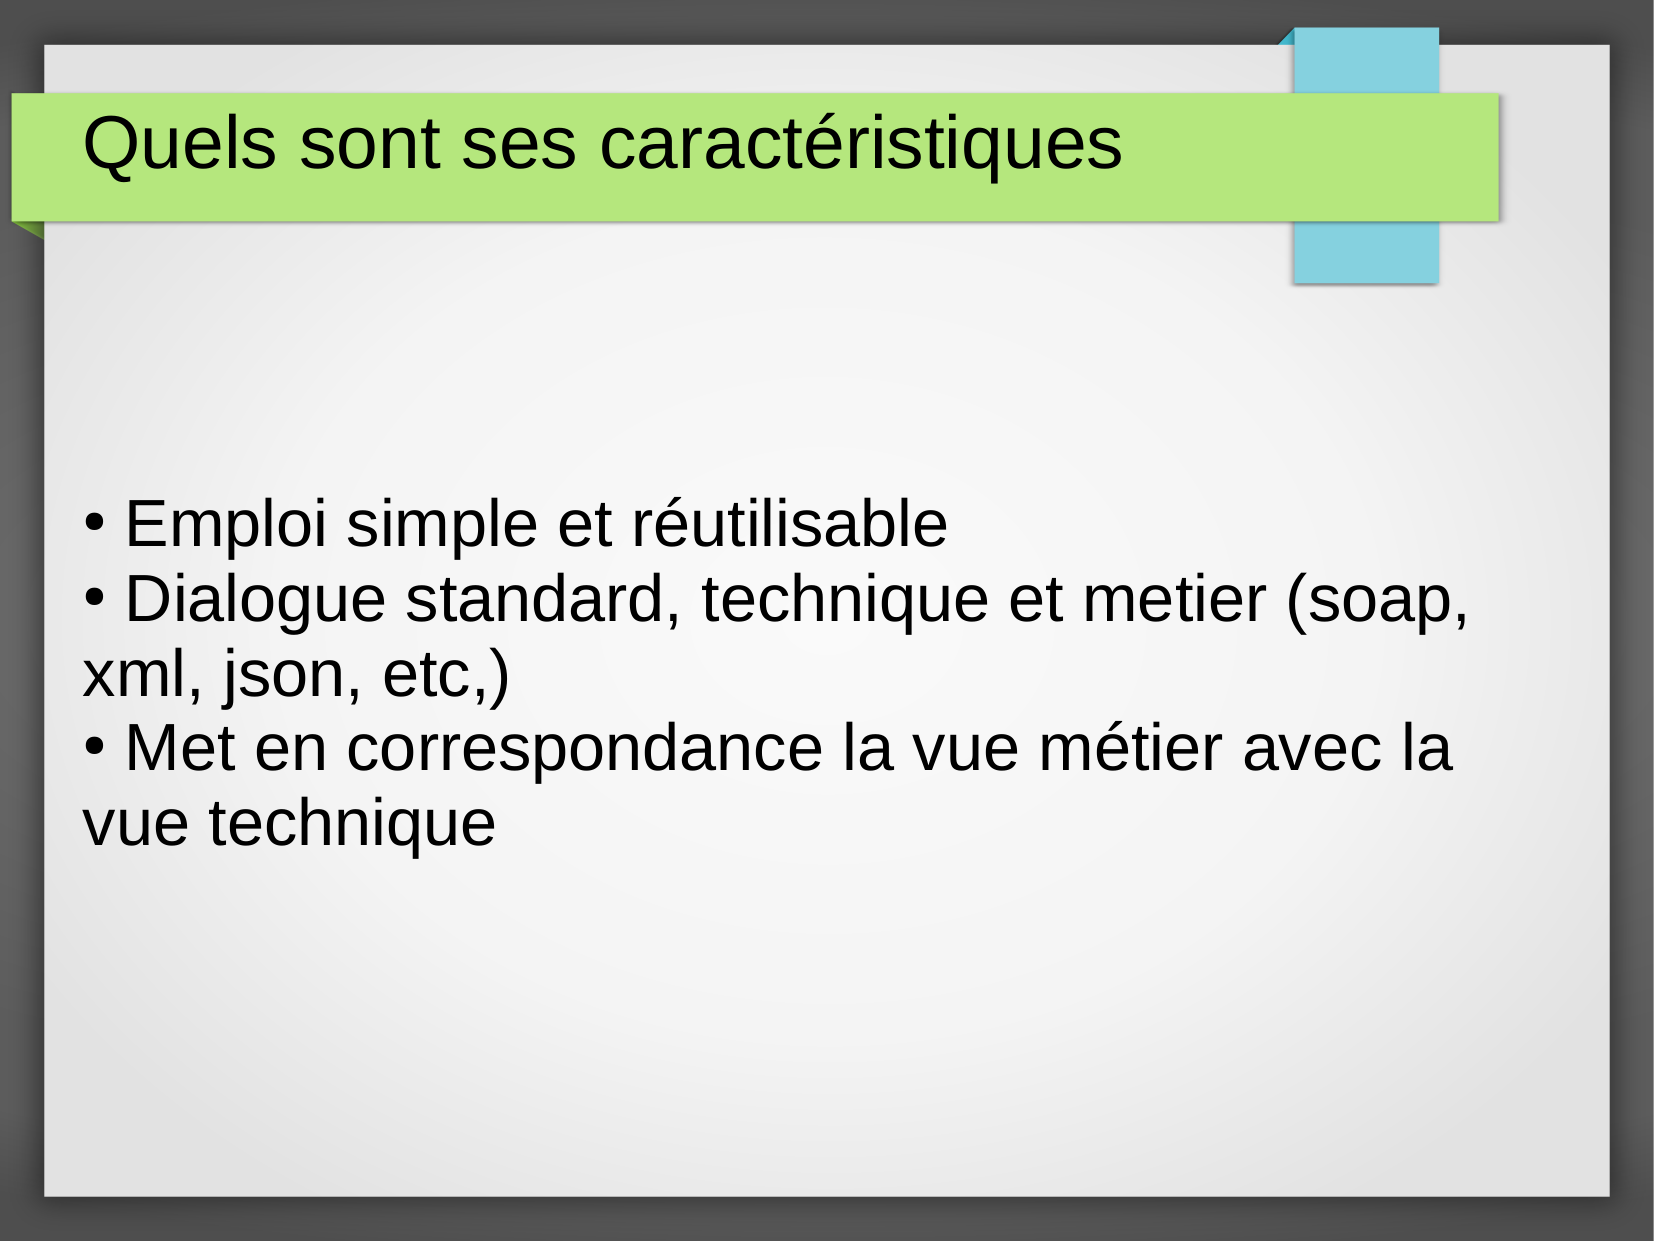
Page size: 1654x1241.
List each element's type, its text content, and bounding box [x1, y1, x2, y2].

subtitle Emploi simple et réutilisable Dialogue standard, technique et metier (soap, xml, json, etc,) Met en correspondance la vue métier avec la vue technique [82, 49, 1571, 1010]
picture [0, 0, 1654, 1241]
